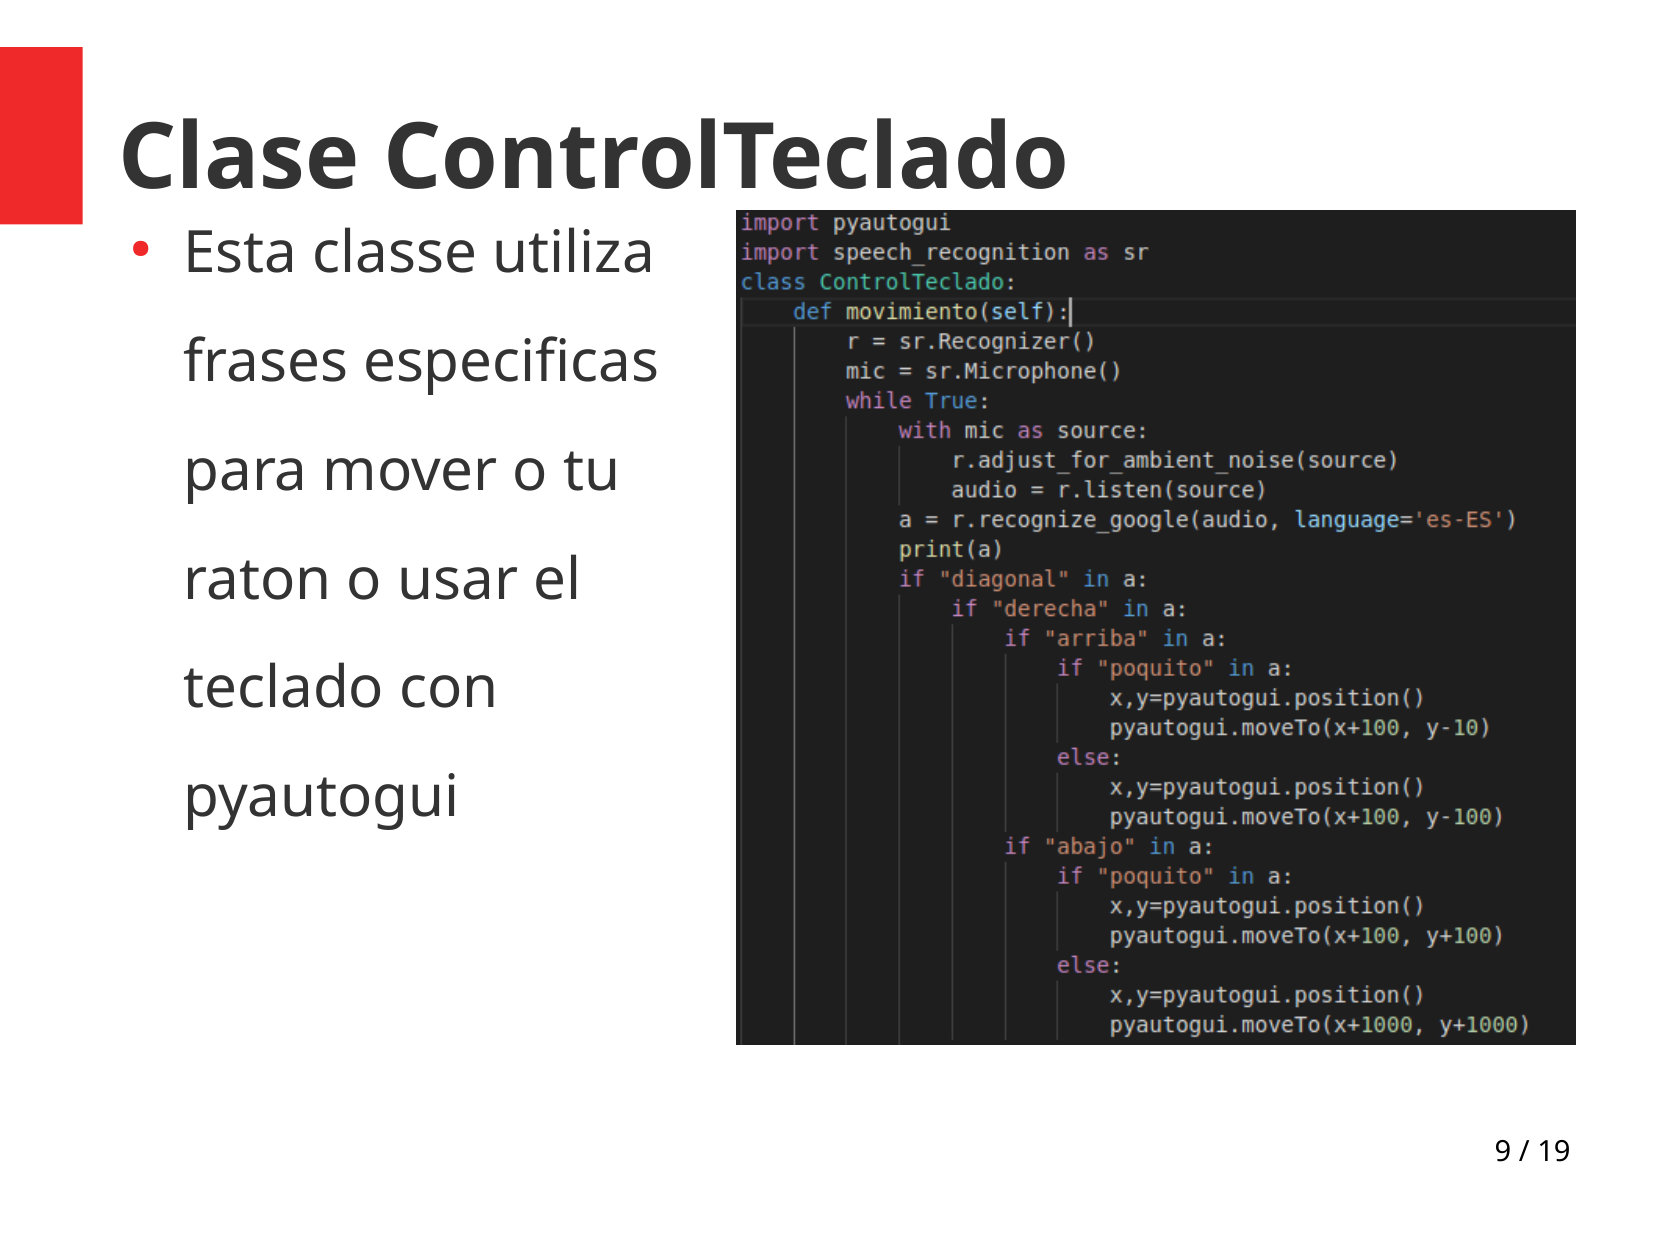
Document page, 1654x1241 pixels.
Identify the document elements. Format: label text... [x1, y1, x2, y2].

picture [736, 210, 1576, 1046]
list Esta classe utiliza frases especificas para mover o tu raton o usar el teclado con pyautogui [112, 210, 736, 931]
title Clase ControlTeclado [118, 49, 1571, 210]
